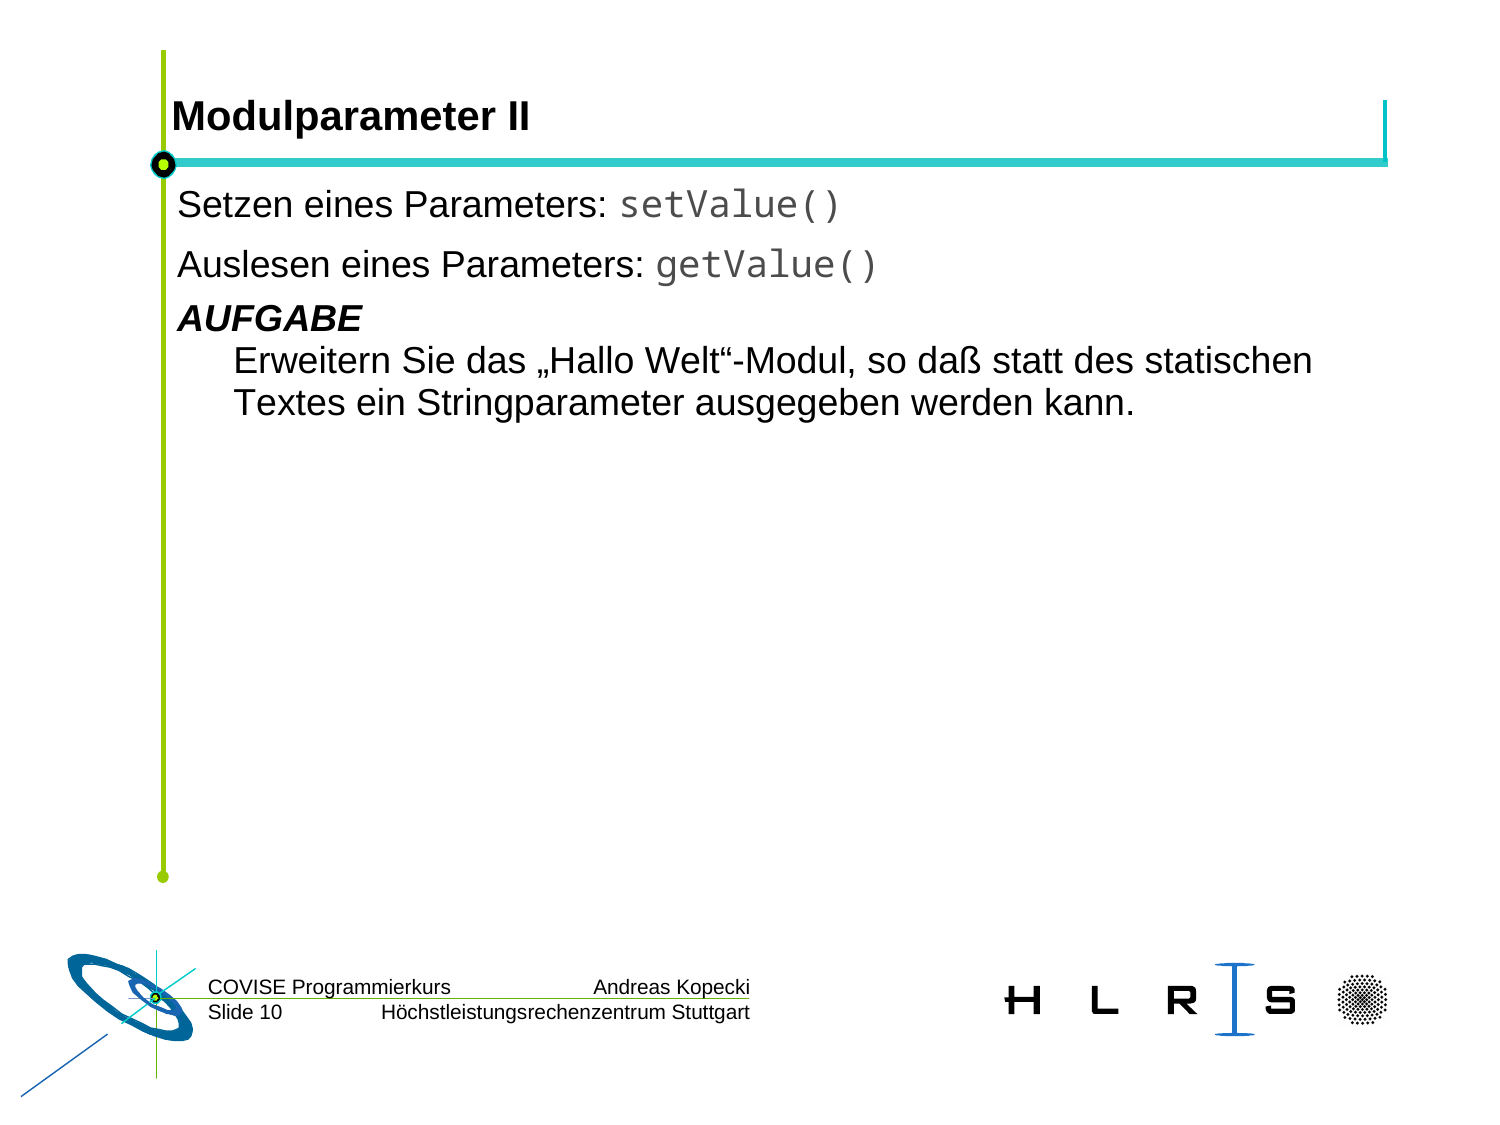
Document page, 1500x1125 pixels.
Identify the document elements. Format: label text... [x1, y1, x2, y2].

list Setzen eines Parameters: setValue() Auslesen eines Parameters: getValue() AUFGABE Erweitern Sie das „Hallo Welt“-Modul, so daß statt des statischen Textes ein Stringparameter ausgegeben werden kann. [177, 177, 1392, 928]
title Modulparameter II [171, 83, 1386, 149]
